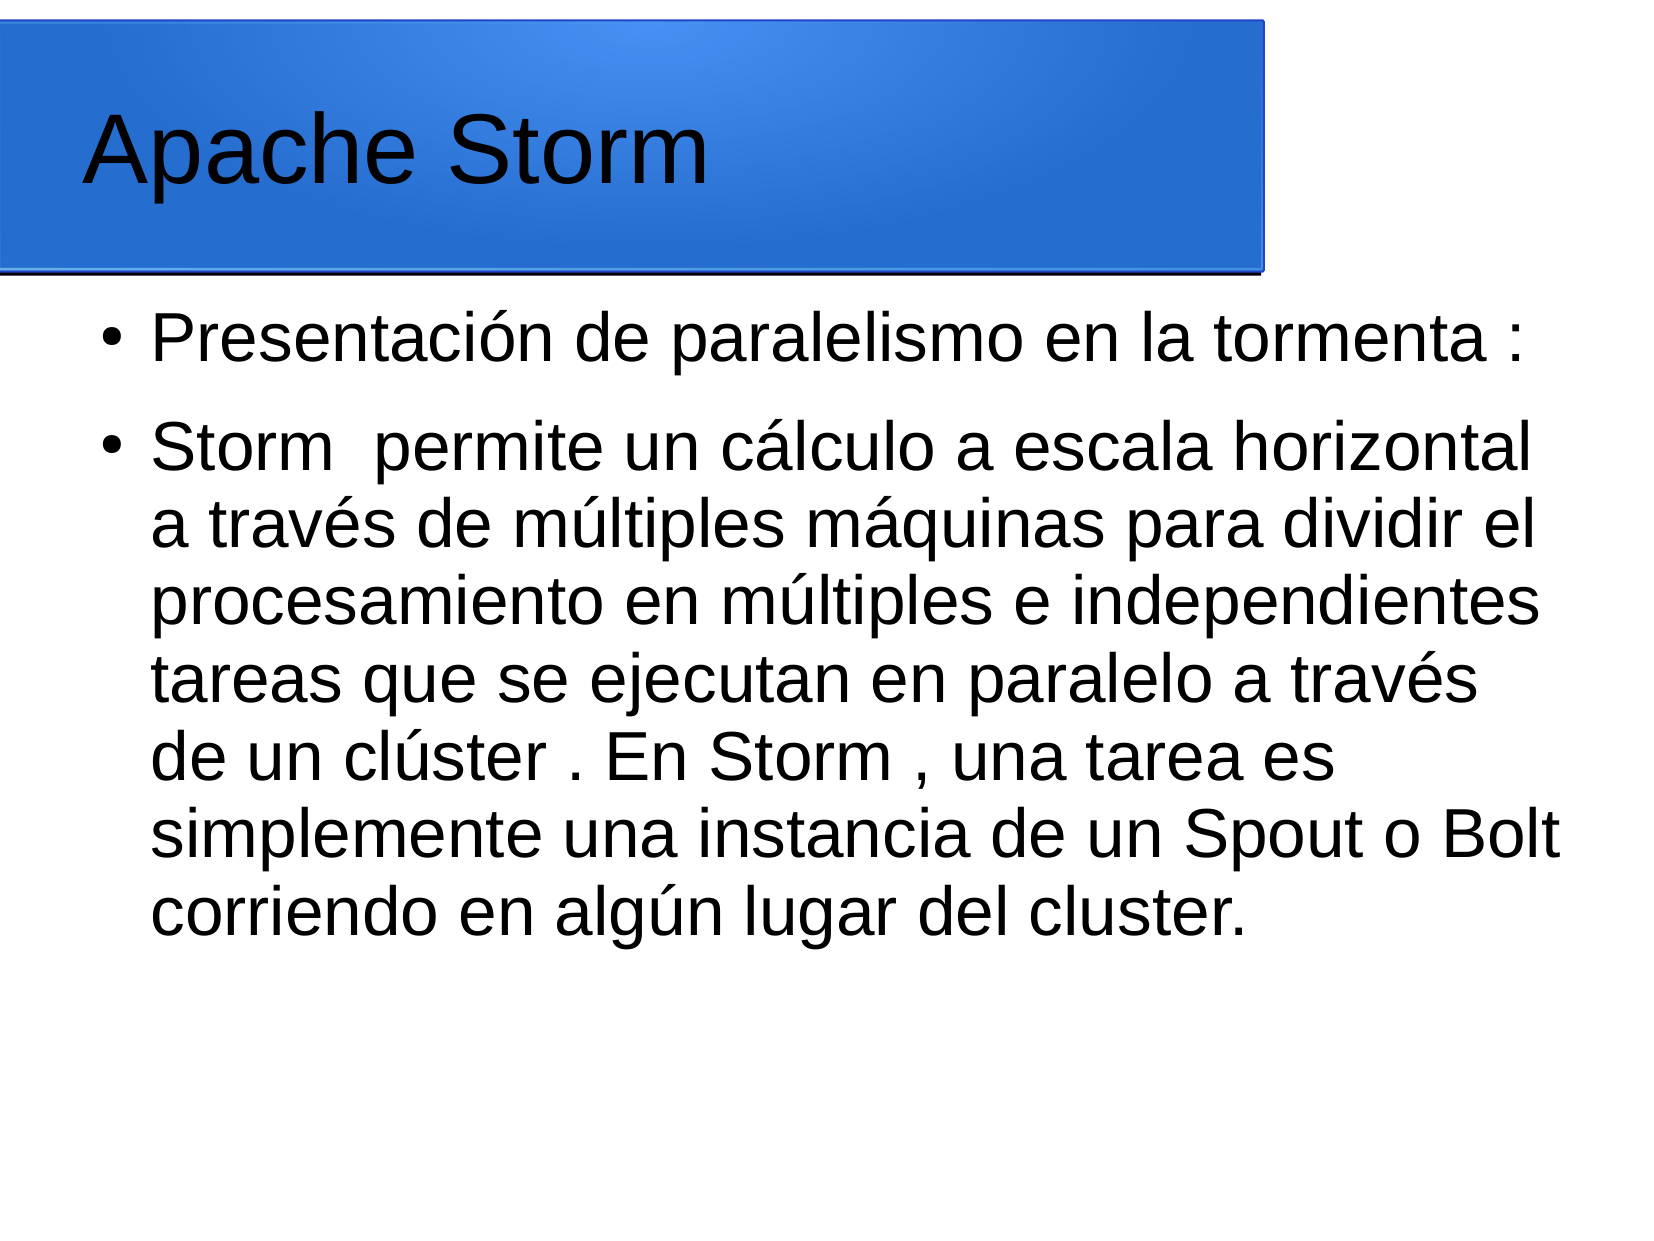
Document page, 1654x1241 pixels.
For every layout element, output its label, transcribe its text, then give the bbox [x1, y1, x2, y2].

title Apache Storm [82, 47, 1235, 252]
list Presentación de paralelismo en la tormenta : Storm permite un cálculo a escala horizontal a través de múltiples máquinas para dividir el procesamiento en múltiples e independientes tareas que se ejecutan en paralelo a través de un clúster . En Storm , una tarea es simplemente una instancia de un Spout o Bolt corriendo en algún lugar del cluster. [82, 299, 1571, 1019]
